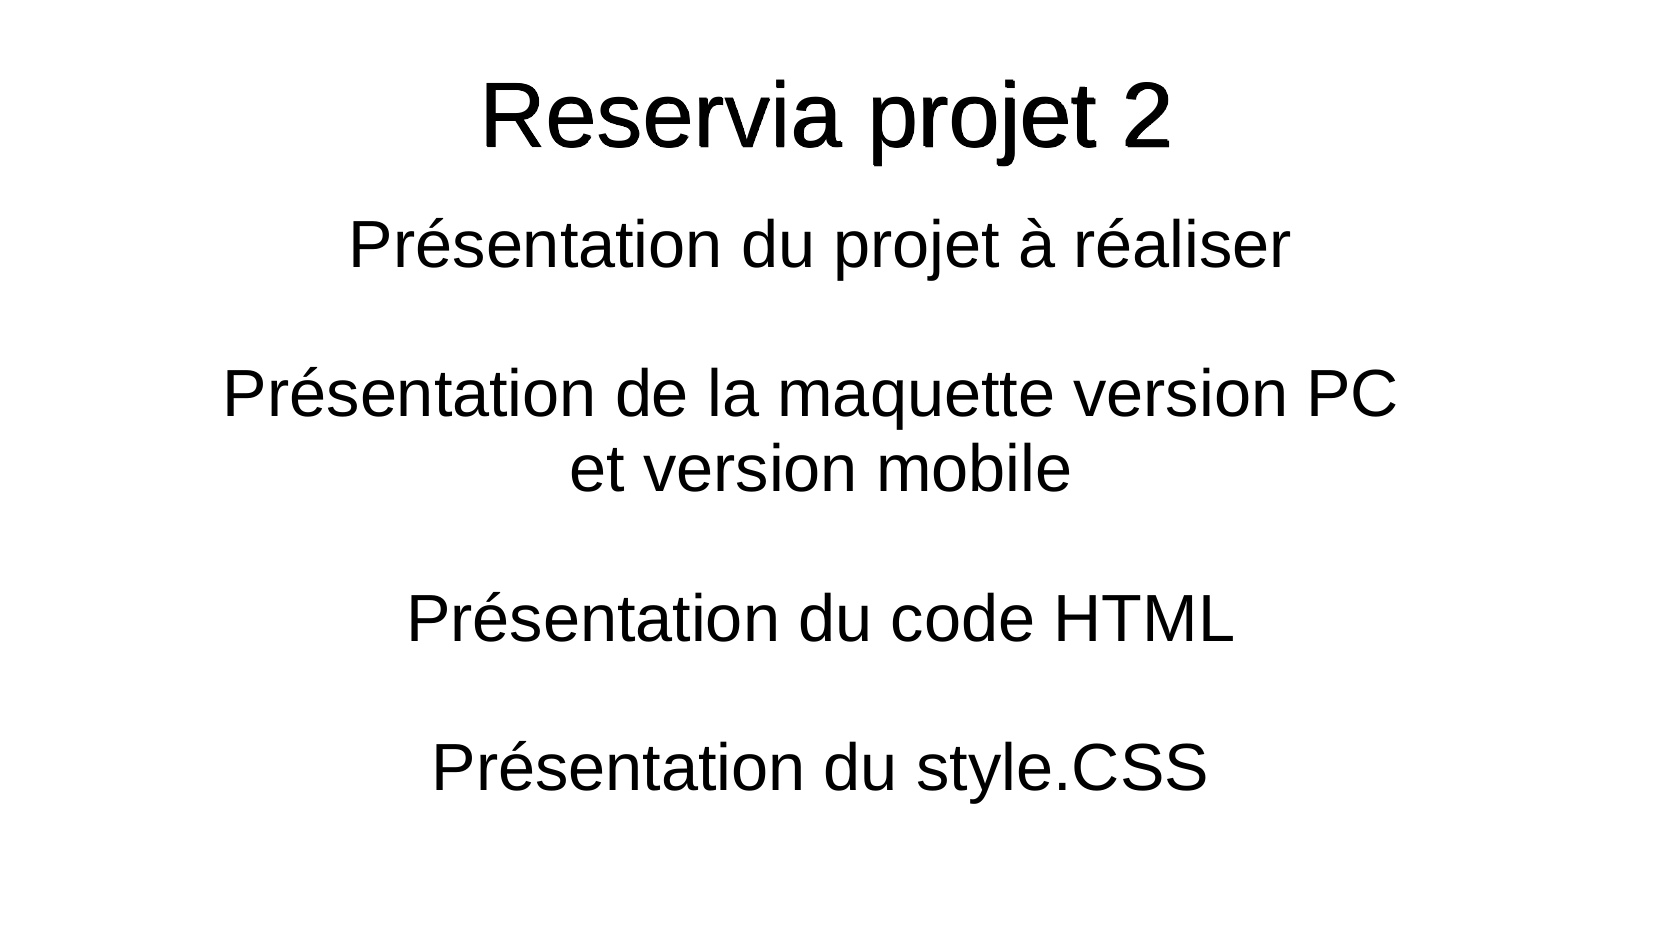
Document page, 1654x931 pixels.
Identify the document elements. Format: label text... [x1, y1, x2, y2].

title Reservia projet 2 [82, 37, 1571, 193]
subtitle Présentation du projet à réaliser Présentation de la maquette version PC et version mobile Présentation du code HTML Présentation du style.CSS [76, 206, 1565, 806]
